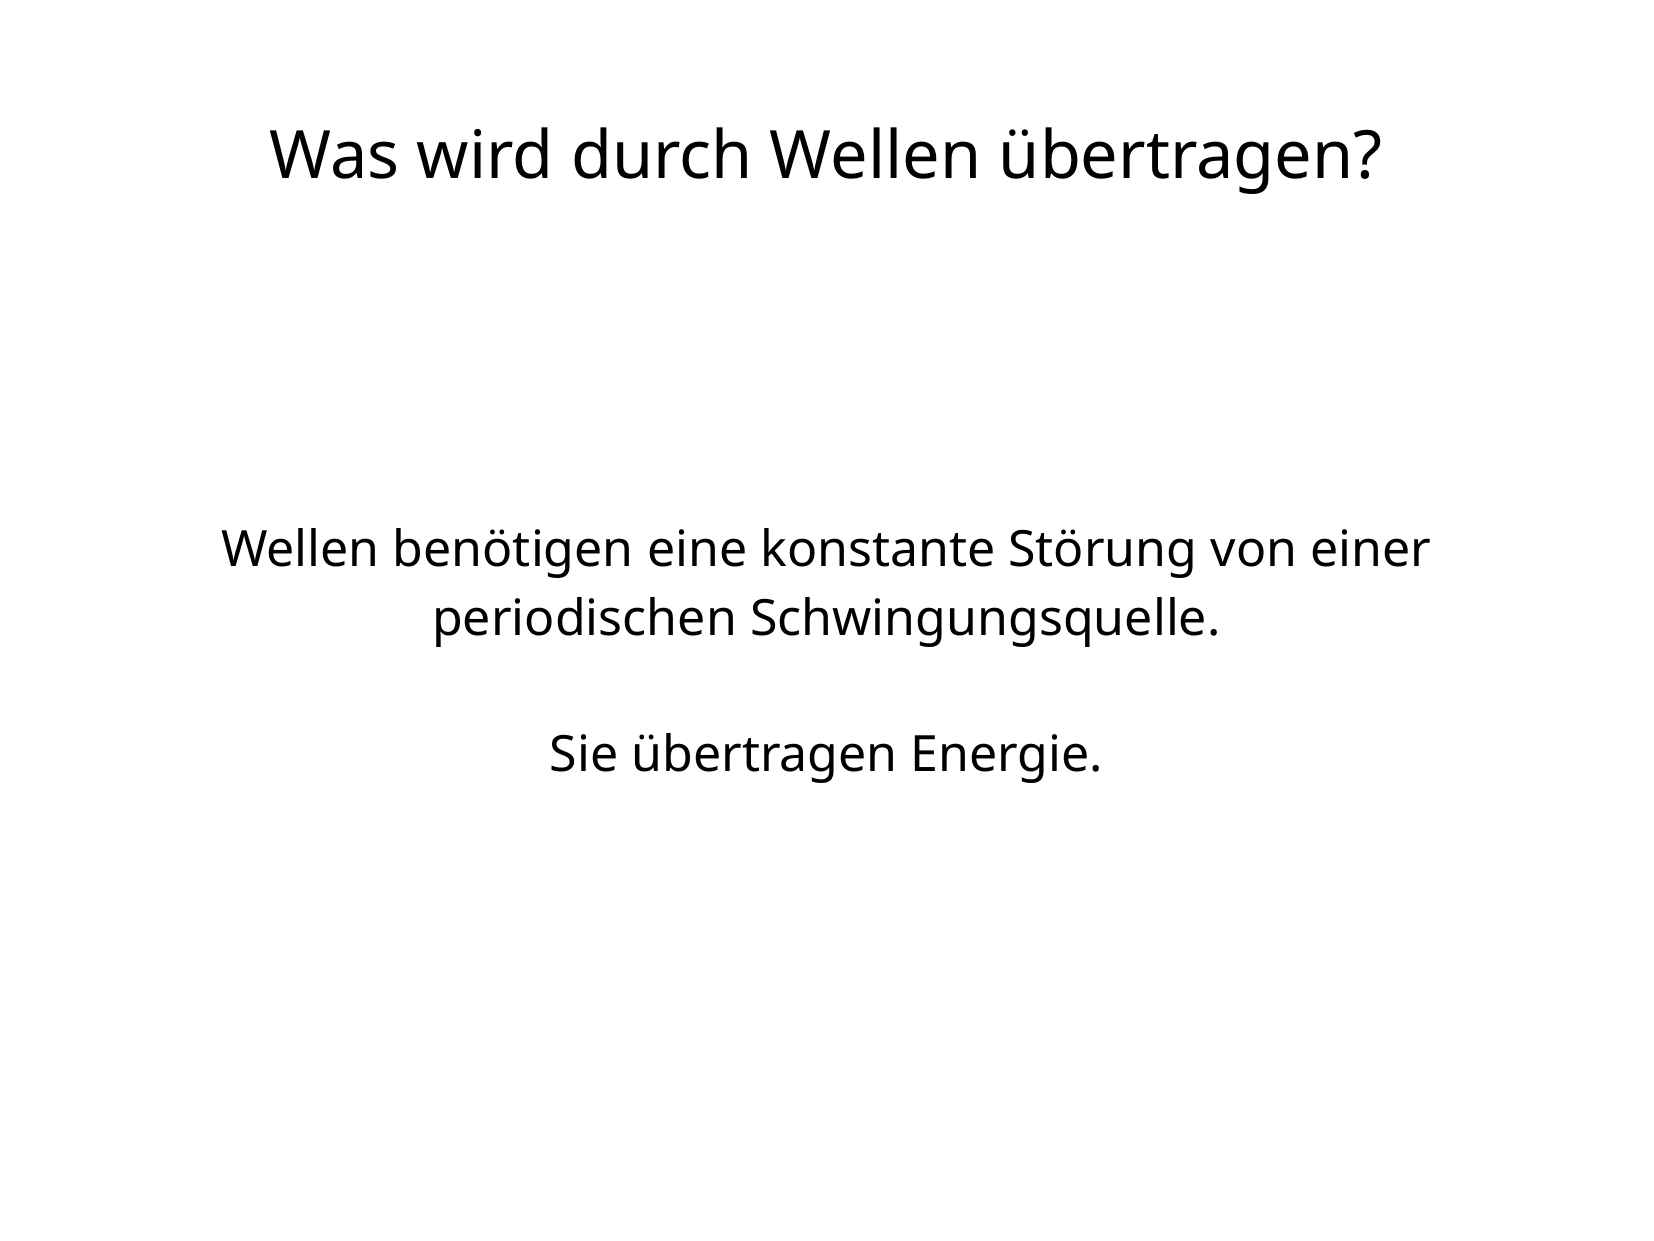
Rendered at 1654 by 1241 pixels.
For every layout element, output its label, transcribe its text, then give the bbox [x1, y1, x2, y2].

title Was wird durch Wellen übertragen? [82, 49, 1571, 257]
subtitle Wellen benötigen eine konstante Störung von einer periodischen Schwingungsquelle. Sie übertragen Energie. [82, 290, 1571, 1010]
